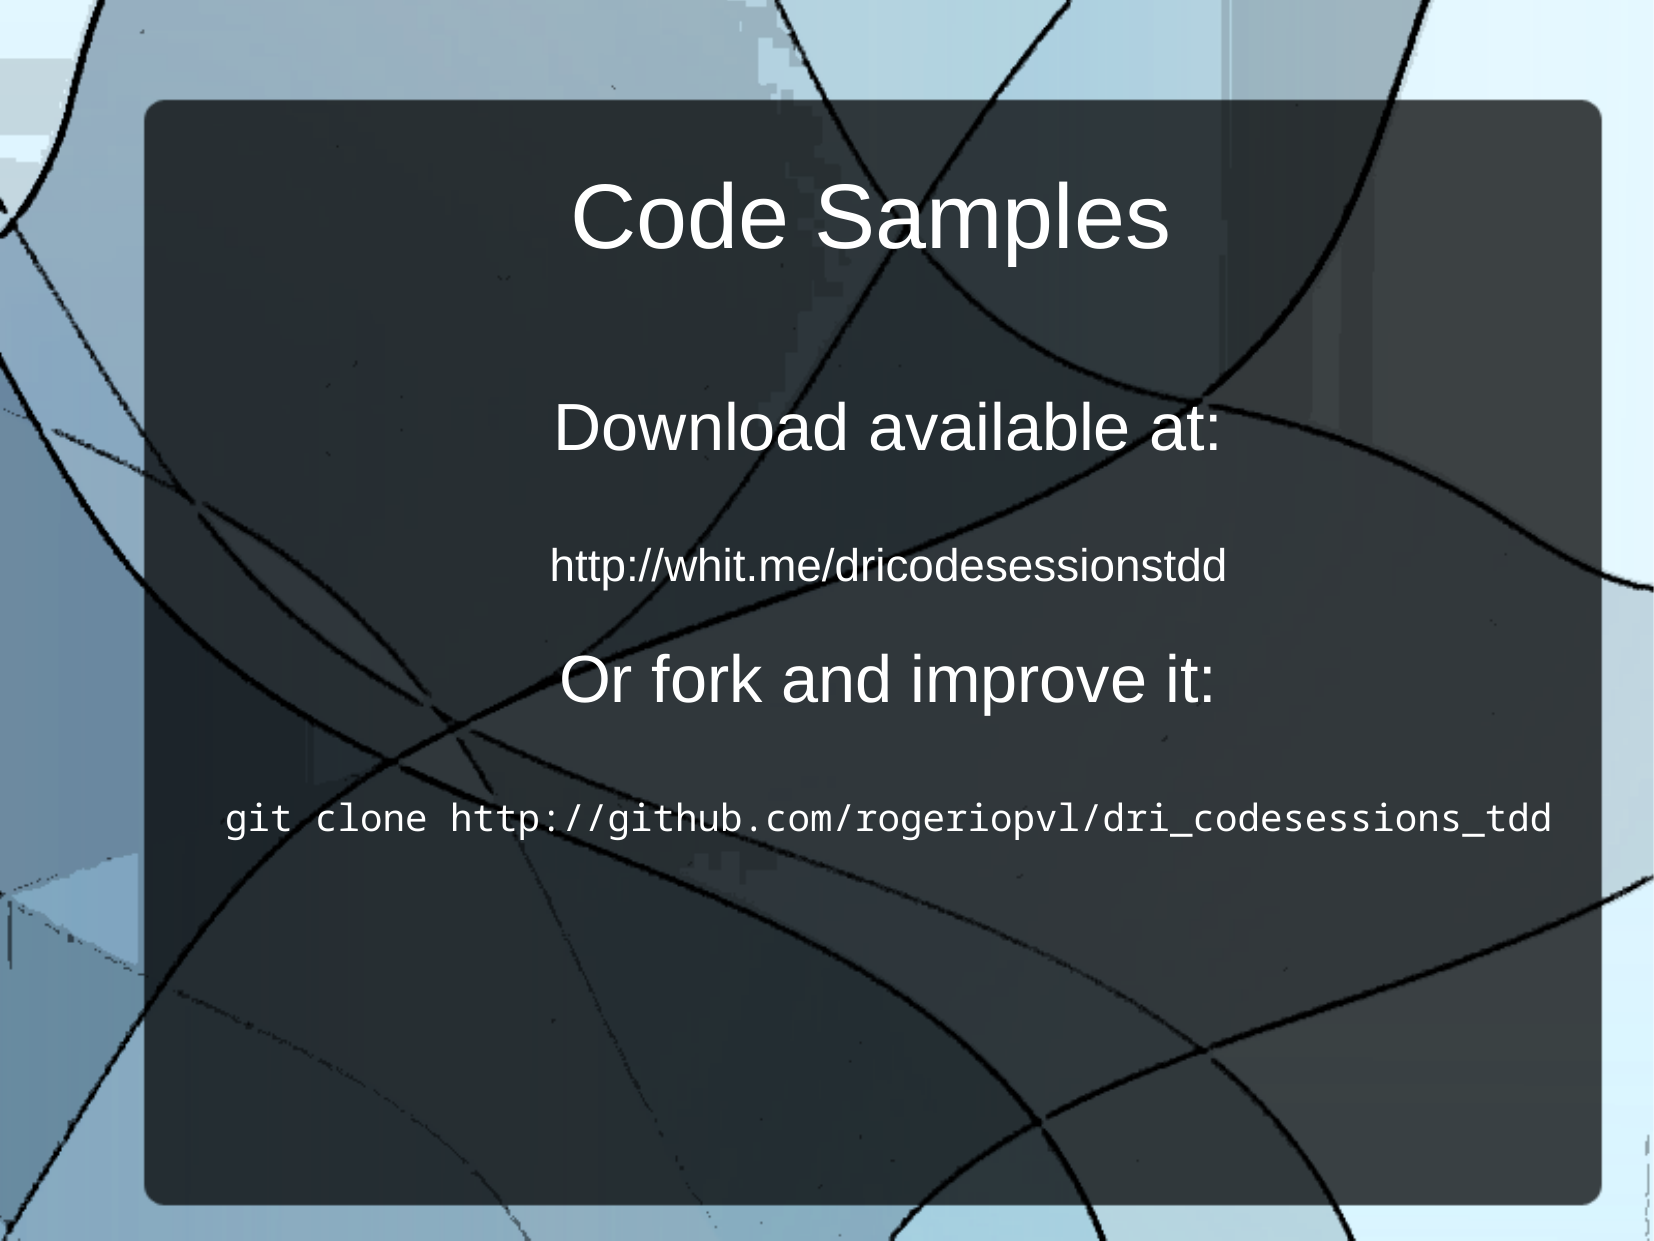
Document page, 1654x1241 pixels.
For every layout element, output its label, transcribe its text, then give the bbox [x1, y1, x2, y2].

picture [0, 0, 1654, 1241]
subtitle Download available at: http://whit.me/dricodesessionstdd Or fork and improve it: git clone http://github.com/rogeriopvl/dri_codesessions_tdd [206, 356, 1571, 1027]
title Code Samples [159, 108, 1583, 325]
